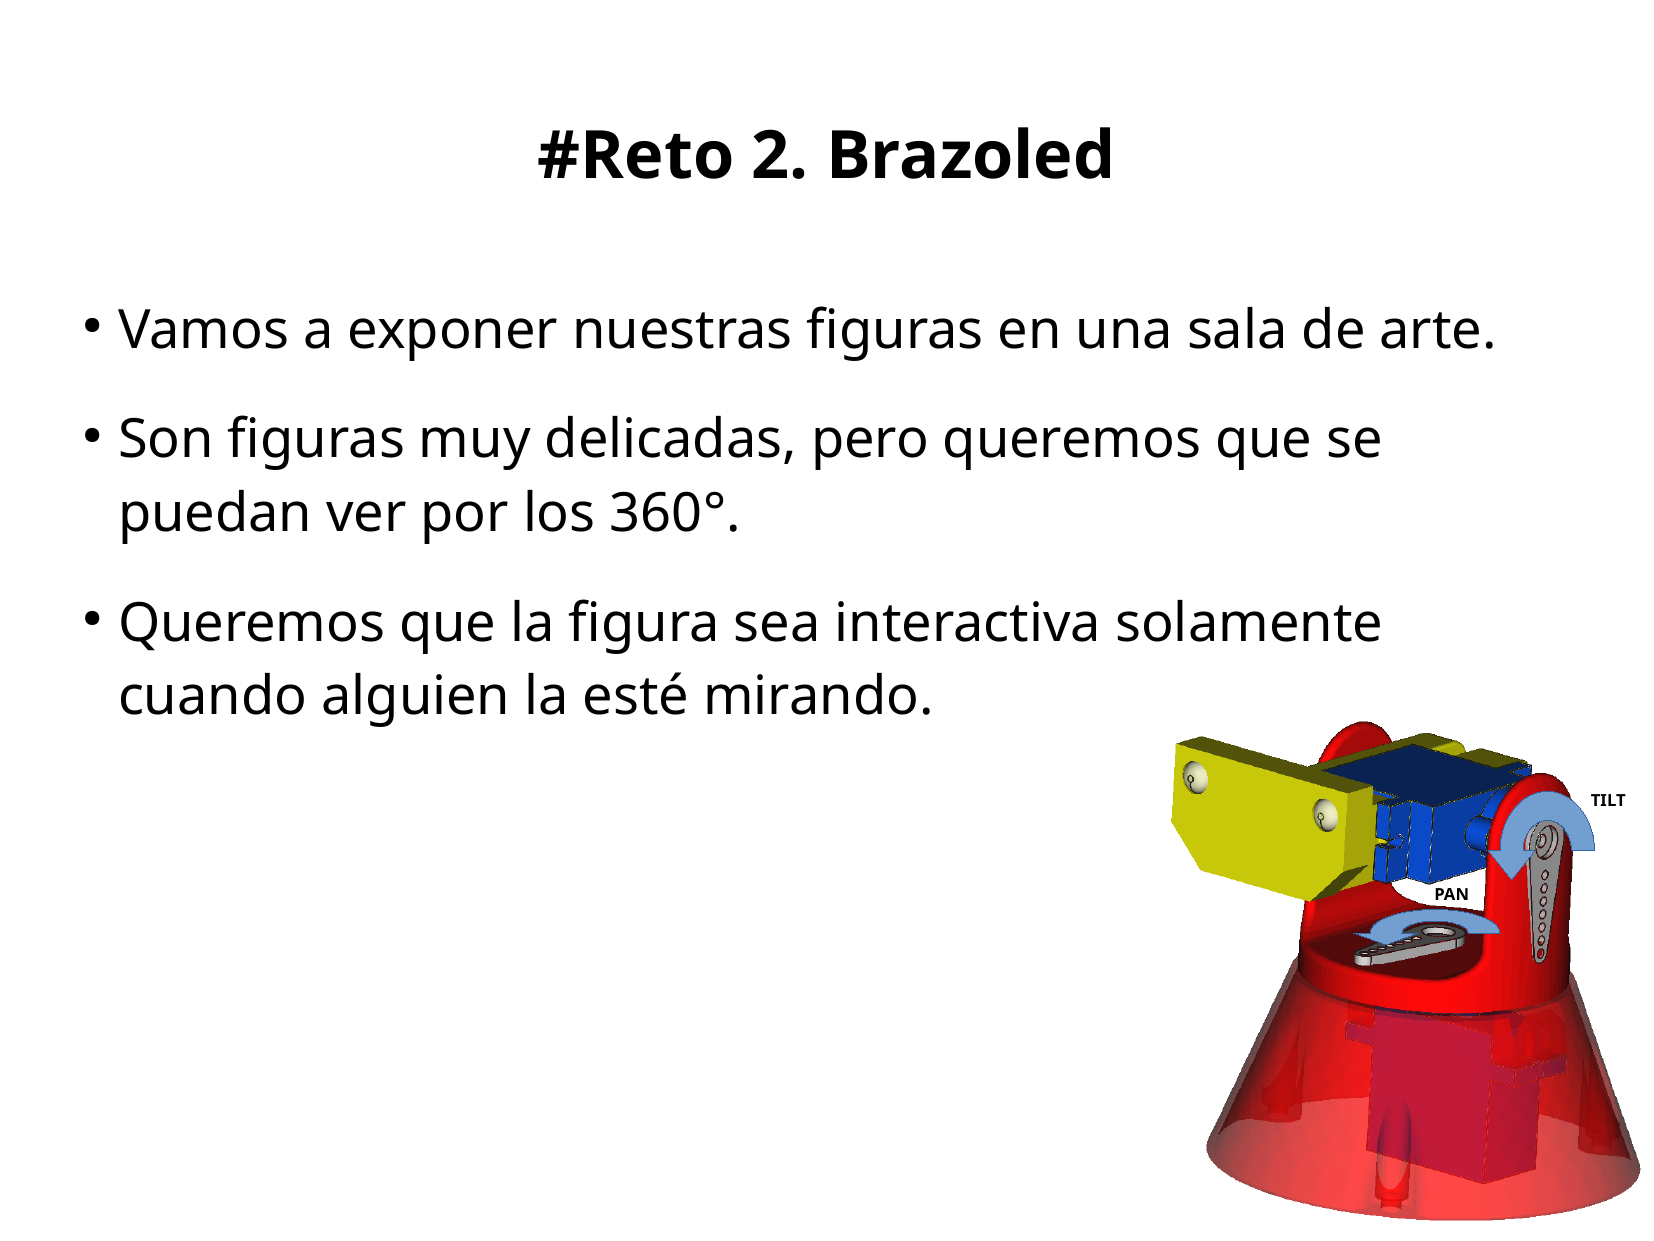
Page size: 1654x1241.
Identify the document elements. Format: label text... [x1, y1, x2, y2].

subtitle Vamos a exponer nuestras figuras en una sala de arte. Son figuras muy delicadas, pero queremos que se puedan ver por los 360°. Queremos que la figura sea interactiva solamente cuando alguien la esté mirando. [82, 290, 1571, 780]
text_box PAN [1419, 875, 1479, 910]
text_box [1353, 910, 1501, 945]
text_box TILT [1576, 780, 1645, 815]
text_box [1488, 791, 1595, 880]
picture [1163, 696, 1648, 1235]
title #Reto 2. Brazoled [82, 49, 1571, 257]
